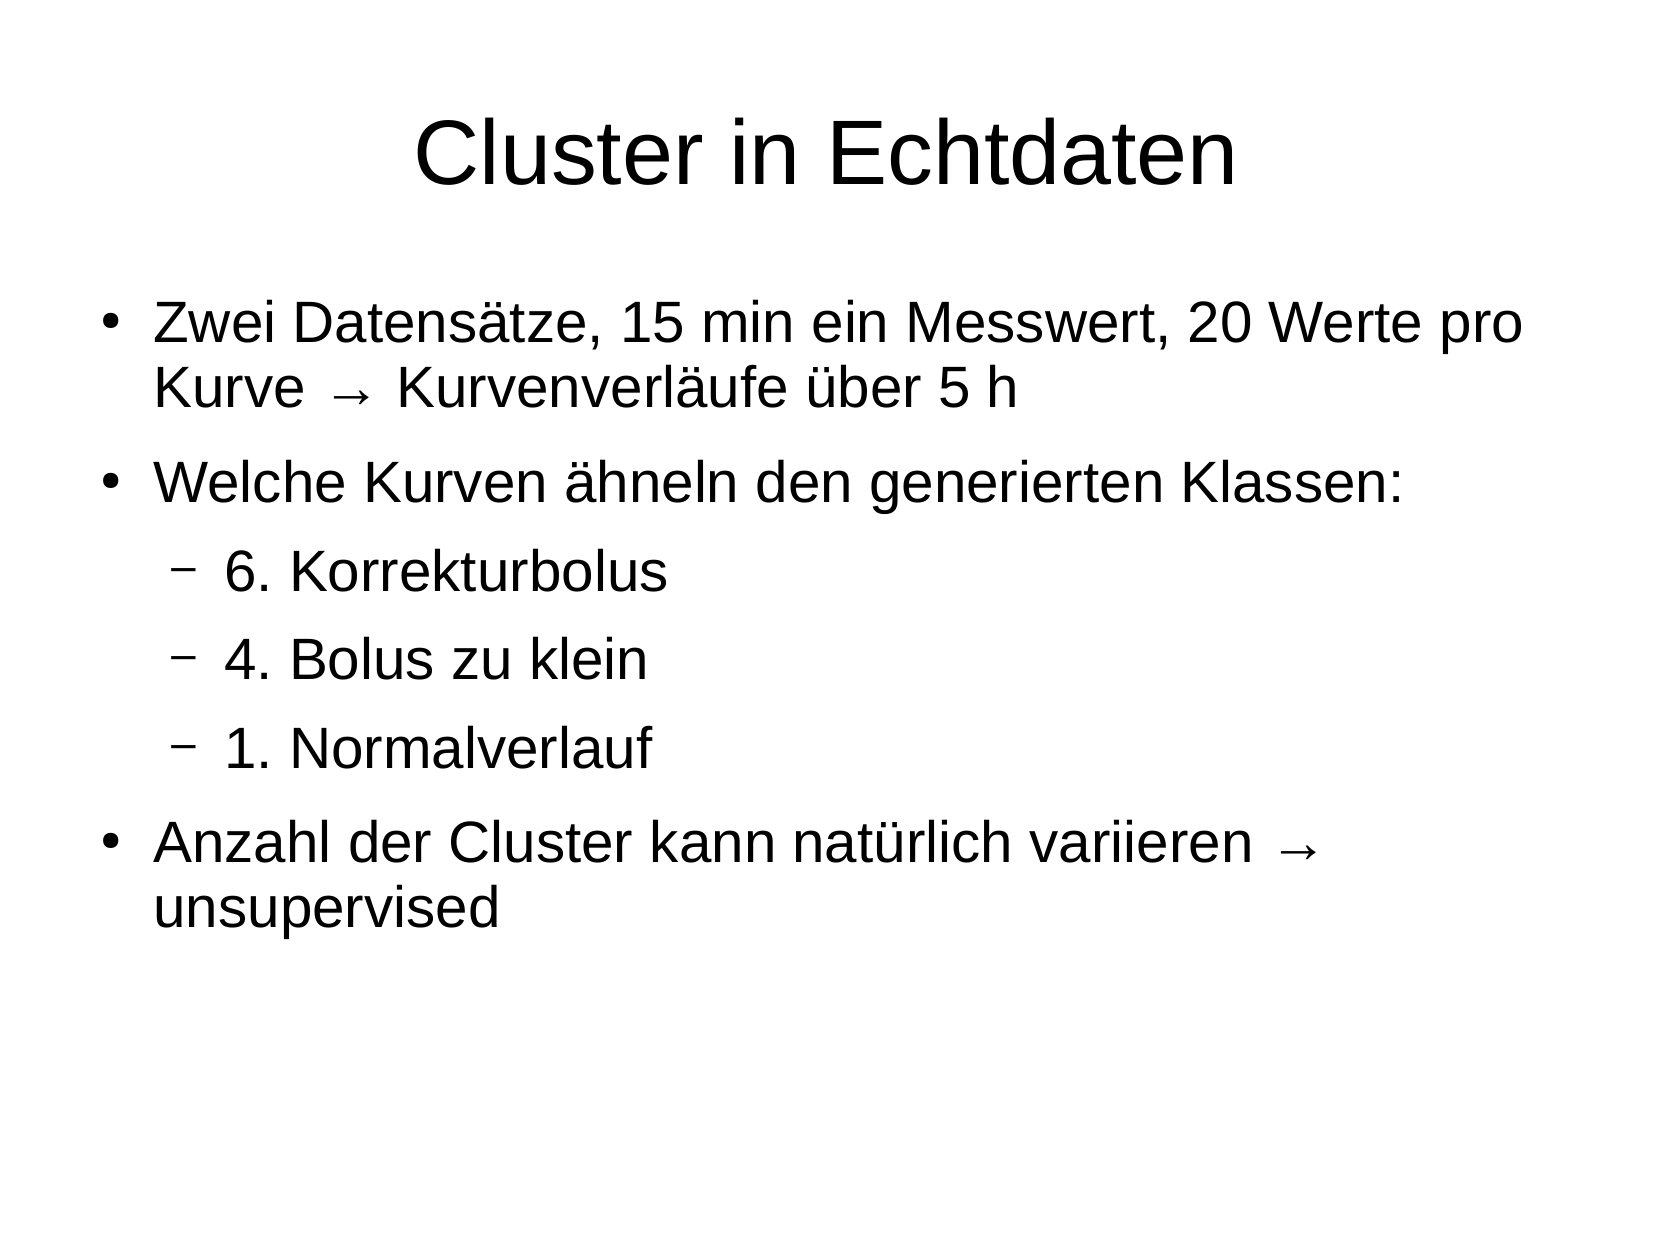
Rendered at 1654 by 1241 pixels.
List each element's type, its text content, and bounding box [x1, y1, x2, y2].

title Cluster in Echtdaten [82, 49, 1571, 257]
list Zwei Datensätze, 15 min ein Messwert, 20 Werte pro Kurve → Kurvenverläufe über 5 h Welche Kurven ähneln den generierten Klassen: 6. Korrekturbolus 4. Bolus zu klein 1. Normalverlauf Anzahl der Cluster kann natürlich variieren → unsupervised [82, 290, 1571, 1010]
